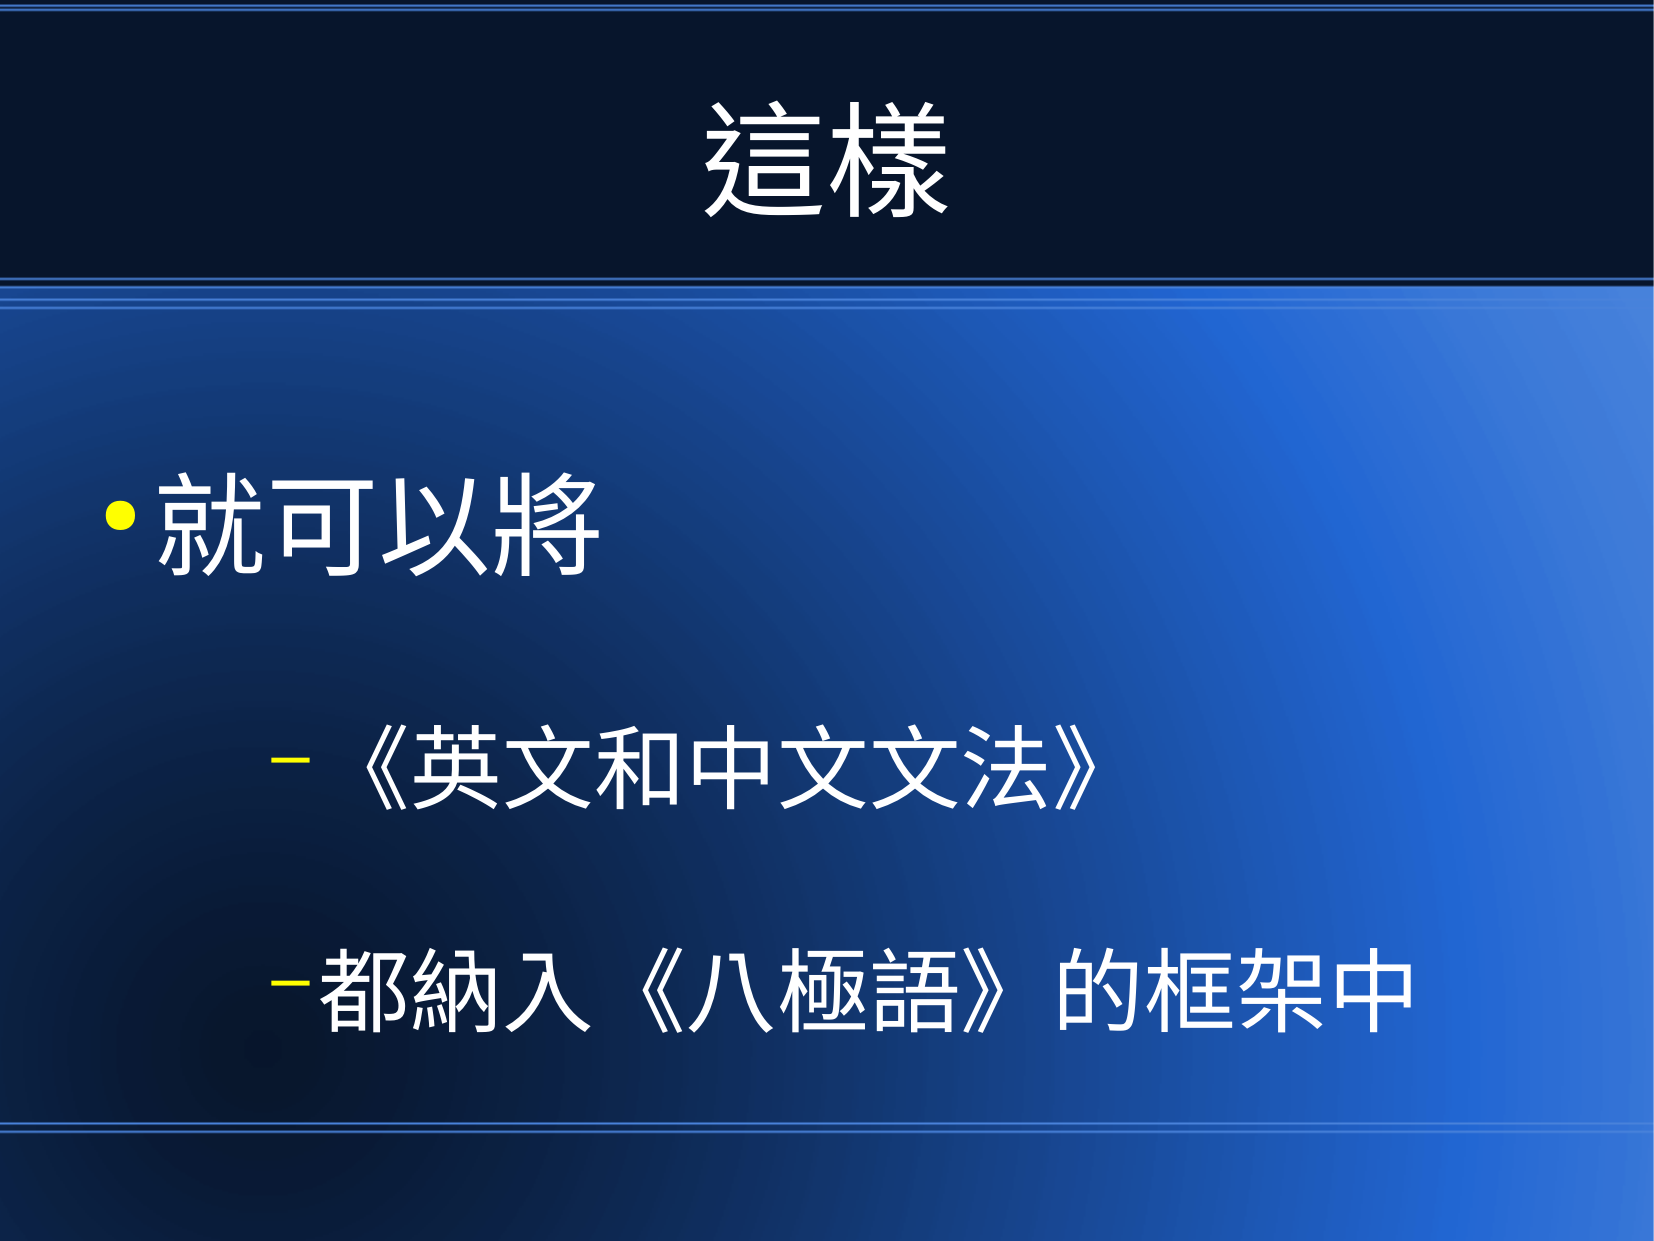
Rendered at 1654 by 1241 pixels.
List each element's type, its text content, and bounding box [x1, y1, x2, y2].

list 就可以將 《英文和中文文法》 都納入《八極語》的框架中 [82, 355, 1571, 1241]
title 這樣 [82, 49, 1571, 257]
picture [0, 0, 1654, 1241]
